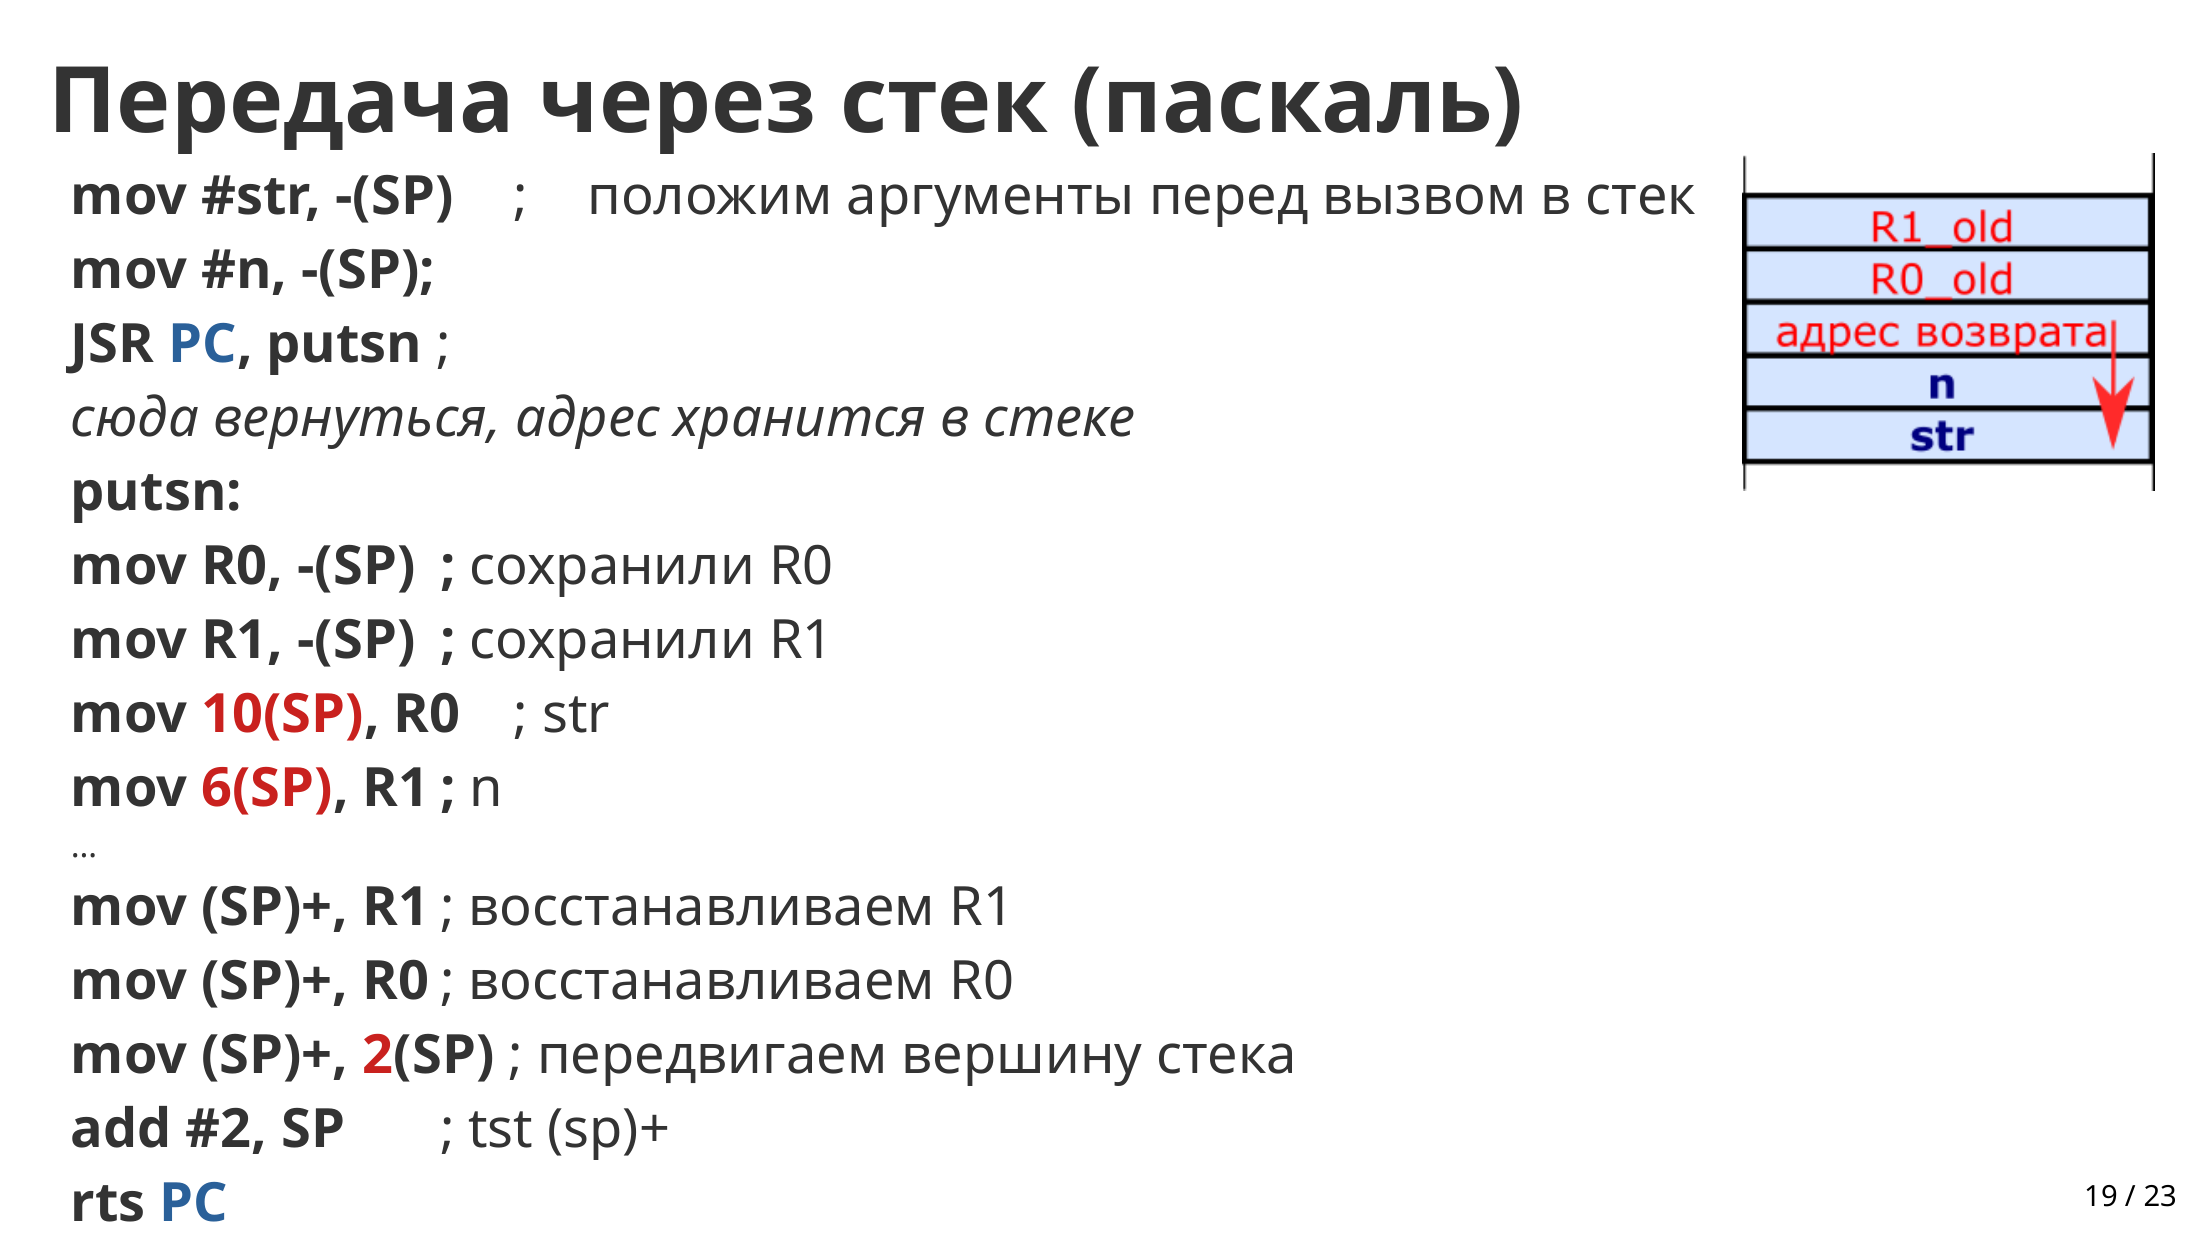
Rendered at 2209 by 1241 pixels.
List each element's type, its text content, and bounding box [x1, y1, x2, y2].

picture [1742, 153, 2155, 491]
title Передача через стек (паскаль) [48, 34, 2174, 160]
list mov #str, -(SP) ; положим аргументы перед вызвом в стек mov #n, -(SP); JSR PC, putsn ; сюда вернуться, адрес хранится в стеке putsn: mov R0, -(SP) ; сохранили R0 mov R1, -(SP) ; сохранили R1 mov 10(SP), R0 ; str mov 6(SP), R1 ; n … mov (SP)+, R1 ; восстанавливаем R1 mov (SP)+, R0 ; восстанавливаем R0 mov (SP)+, 2(SP) ; передвигаем вершину стека add #2, SP ; tst (sp)+ rts PC [0, 156, 1869, 1177]
